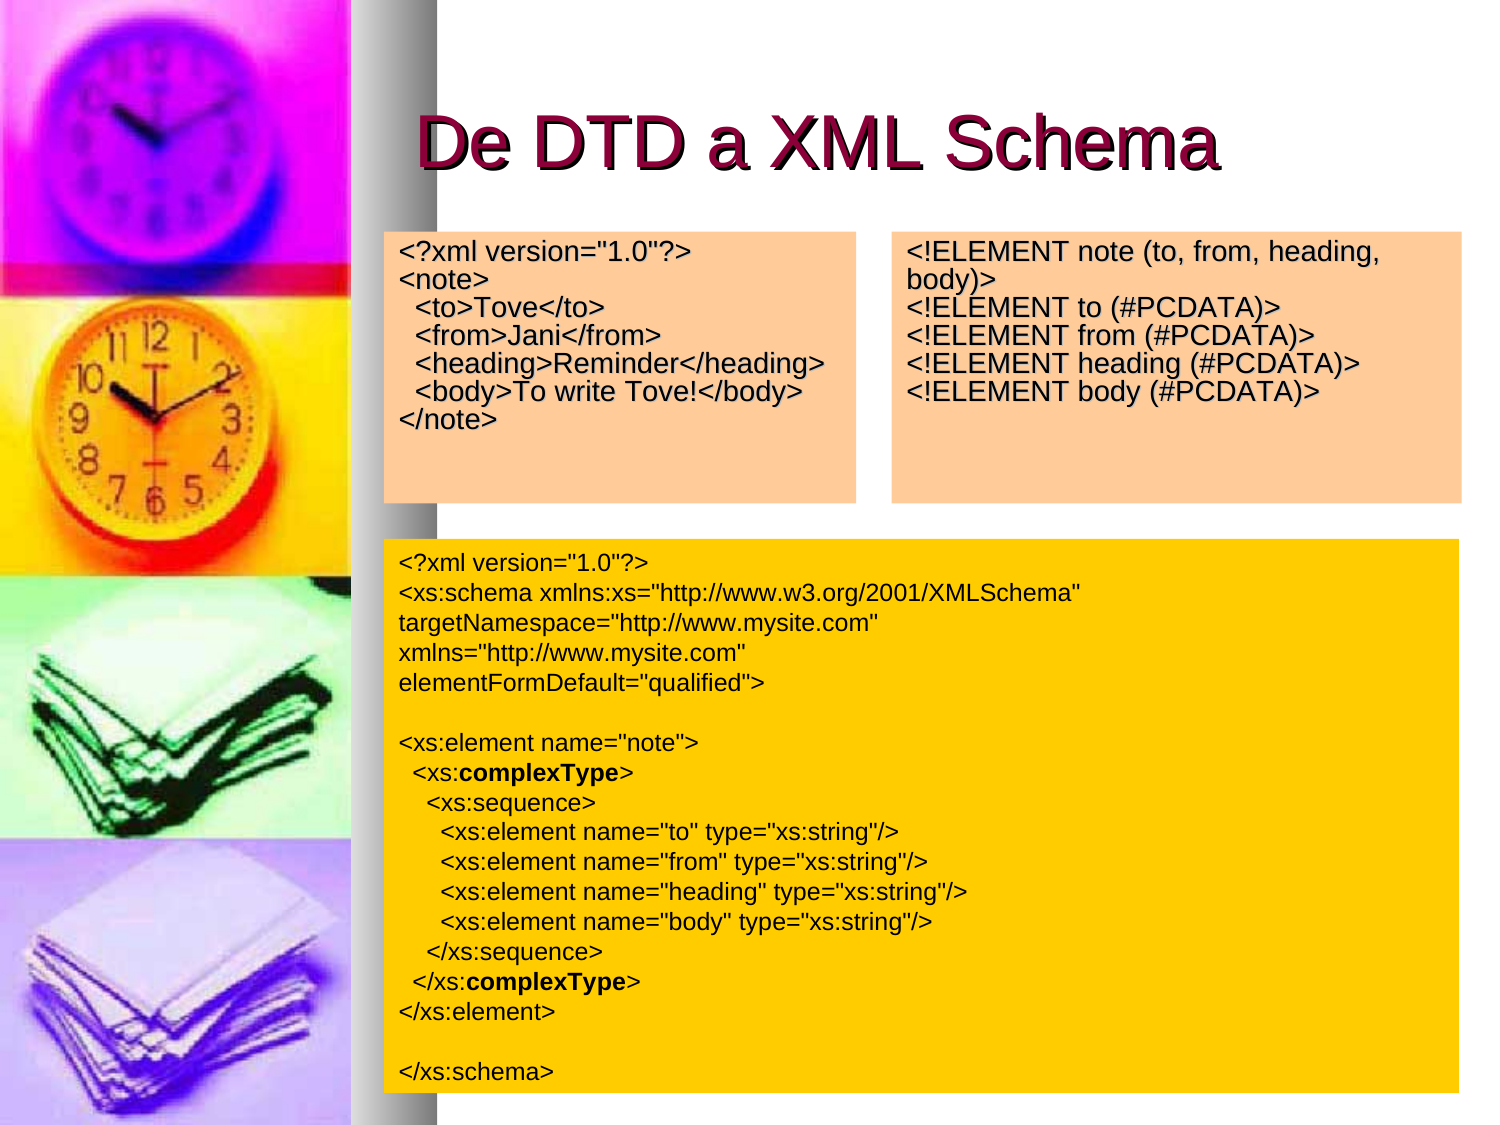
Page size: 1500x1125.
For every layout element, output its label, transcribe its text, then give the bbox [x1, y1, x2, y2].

list <?xml version="1.0"?> <note> <to>Tove</to> <from>Jani</from> <heading>Reminder</heading> <body>To write Tove!</body> </note> [383, 231, 857, 504]
title De DTD a XML Schema [399, 37, 1450, 238]
text_box <?xml version="1.0"?> <xs:schema xmlns:xs="http://www.w3.org/2001/XMLSchema" targetNamespace="http://www.mysite.com" xmlns="http://www.mysite.com" elementFormDefault="qualified"> <xs:element name="note"> <xs:complexType> <xs:sequence> <xs:element name="to" type="xs:string"/> <xs:element name="from" type="xs:string"/> <xs:element name="heading" type="xs:string"/> <xs:element name="body" type="xs:string"/> </xs:sequence> </xs:complexType> </xs:element> </xs:schema> [383, 538, 1459, 1094]
list <!ELEMENT note (to, from, heading, body)> <!ELEMENT to (#PCDATA)> <!ELEMENT from (#PCDATA)> <!ELEMENT heading (#PCDATA)> <!ELEMENT body (#PCDATA)> [891, 231, 1462, 504]
picture [0, 0, 351, 1125]
